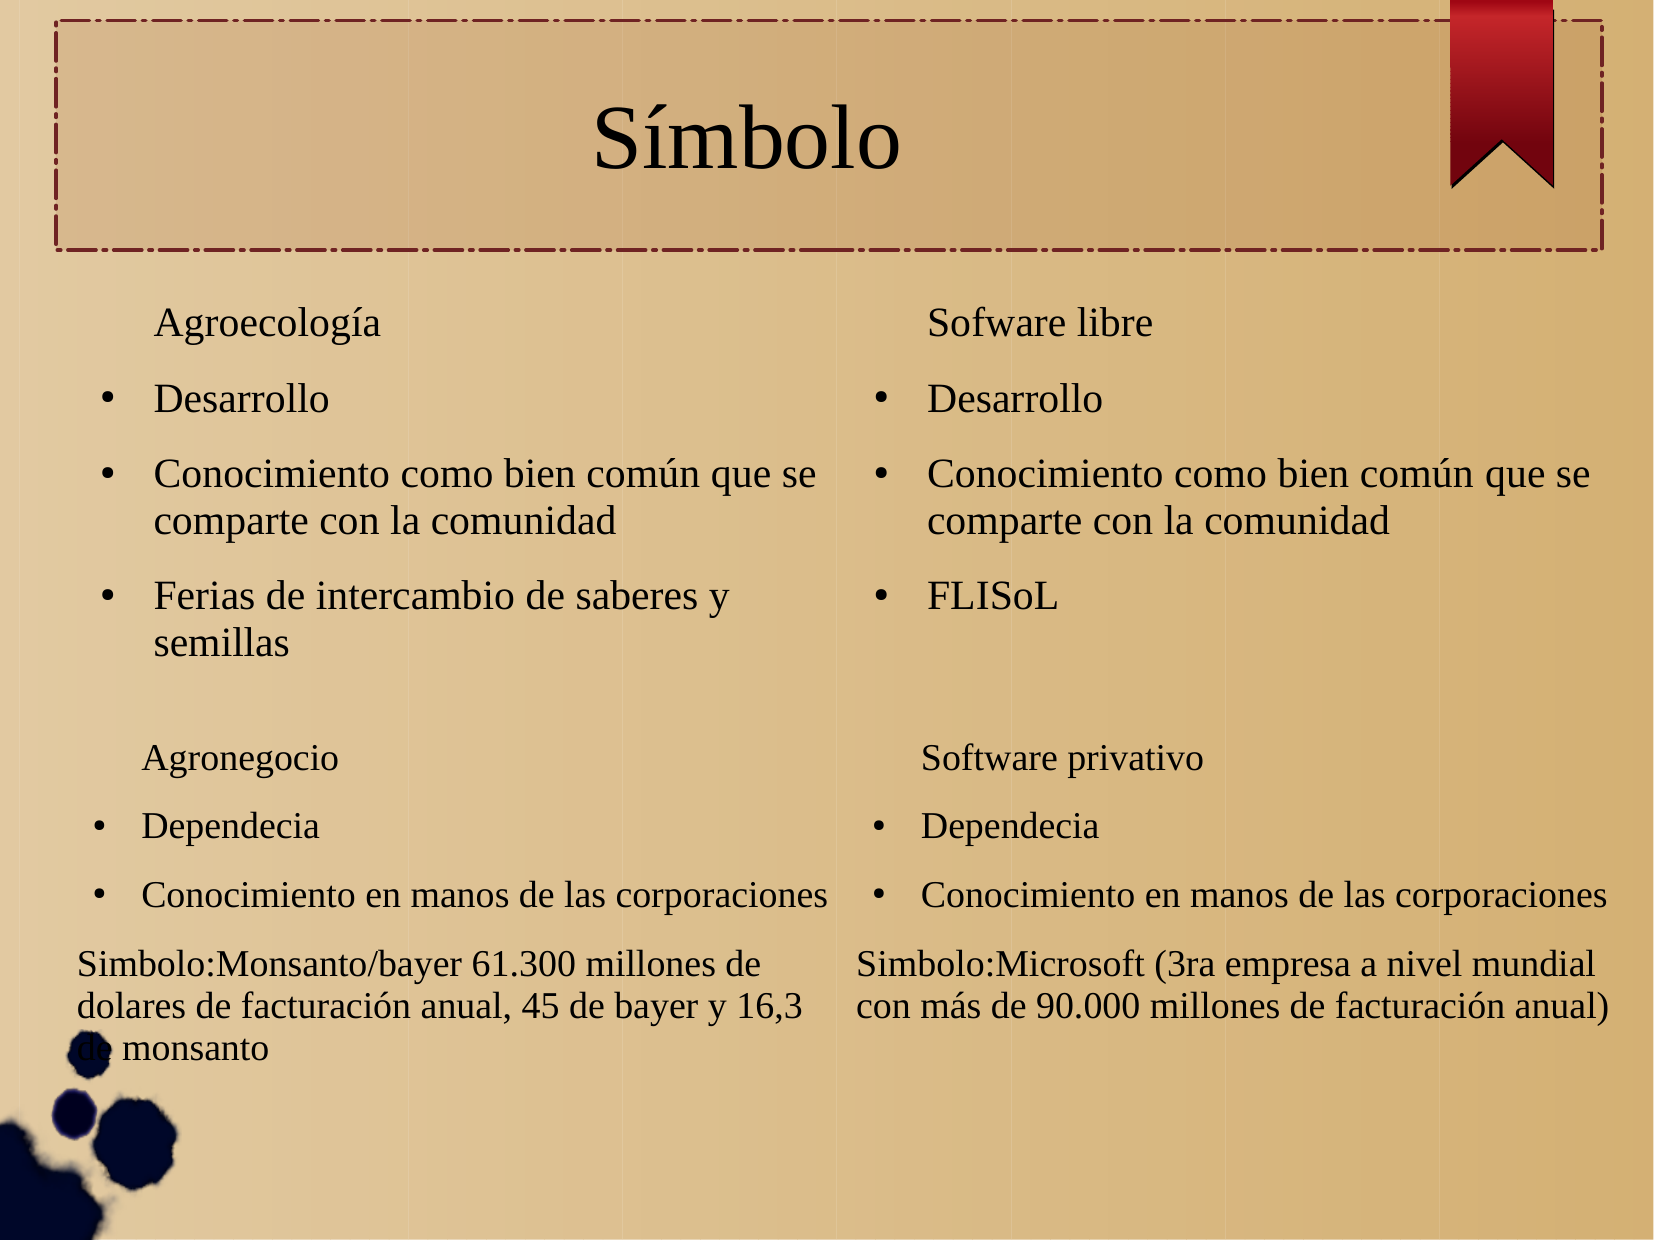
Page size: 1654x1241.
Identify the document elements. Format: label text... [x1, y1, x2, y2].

list Sofware libre Desarrollo Conocimiento como bien común que se comparte con la comunidad FLISoL [856, 299, 1613, 674]
list Agroecología Desarrollo Conocimiento como bien común que se comparte con la comunidad Ferias de intercambio de saberes y semillas [82, 299, 839, 674]
title Símbolo [82, 47, 1412, 229]
list Software privativo Dependecia Conocimiento en manos de las corporaciones Simbolo:Microsoft (3ra empresa a nivel mundial con más de 90.000 millones de facturación anual) [856, 736, 1613, 1111]
list Agronegocio Dependecia Conocimiento en manos de las corporaciones Simbolo:Monsanto/bayer 61.300 millones de dolares de facturación anual, 45 de bayer y 16,3 de monsanto [76, 736, 833, 1111]
